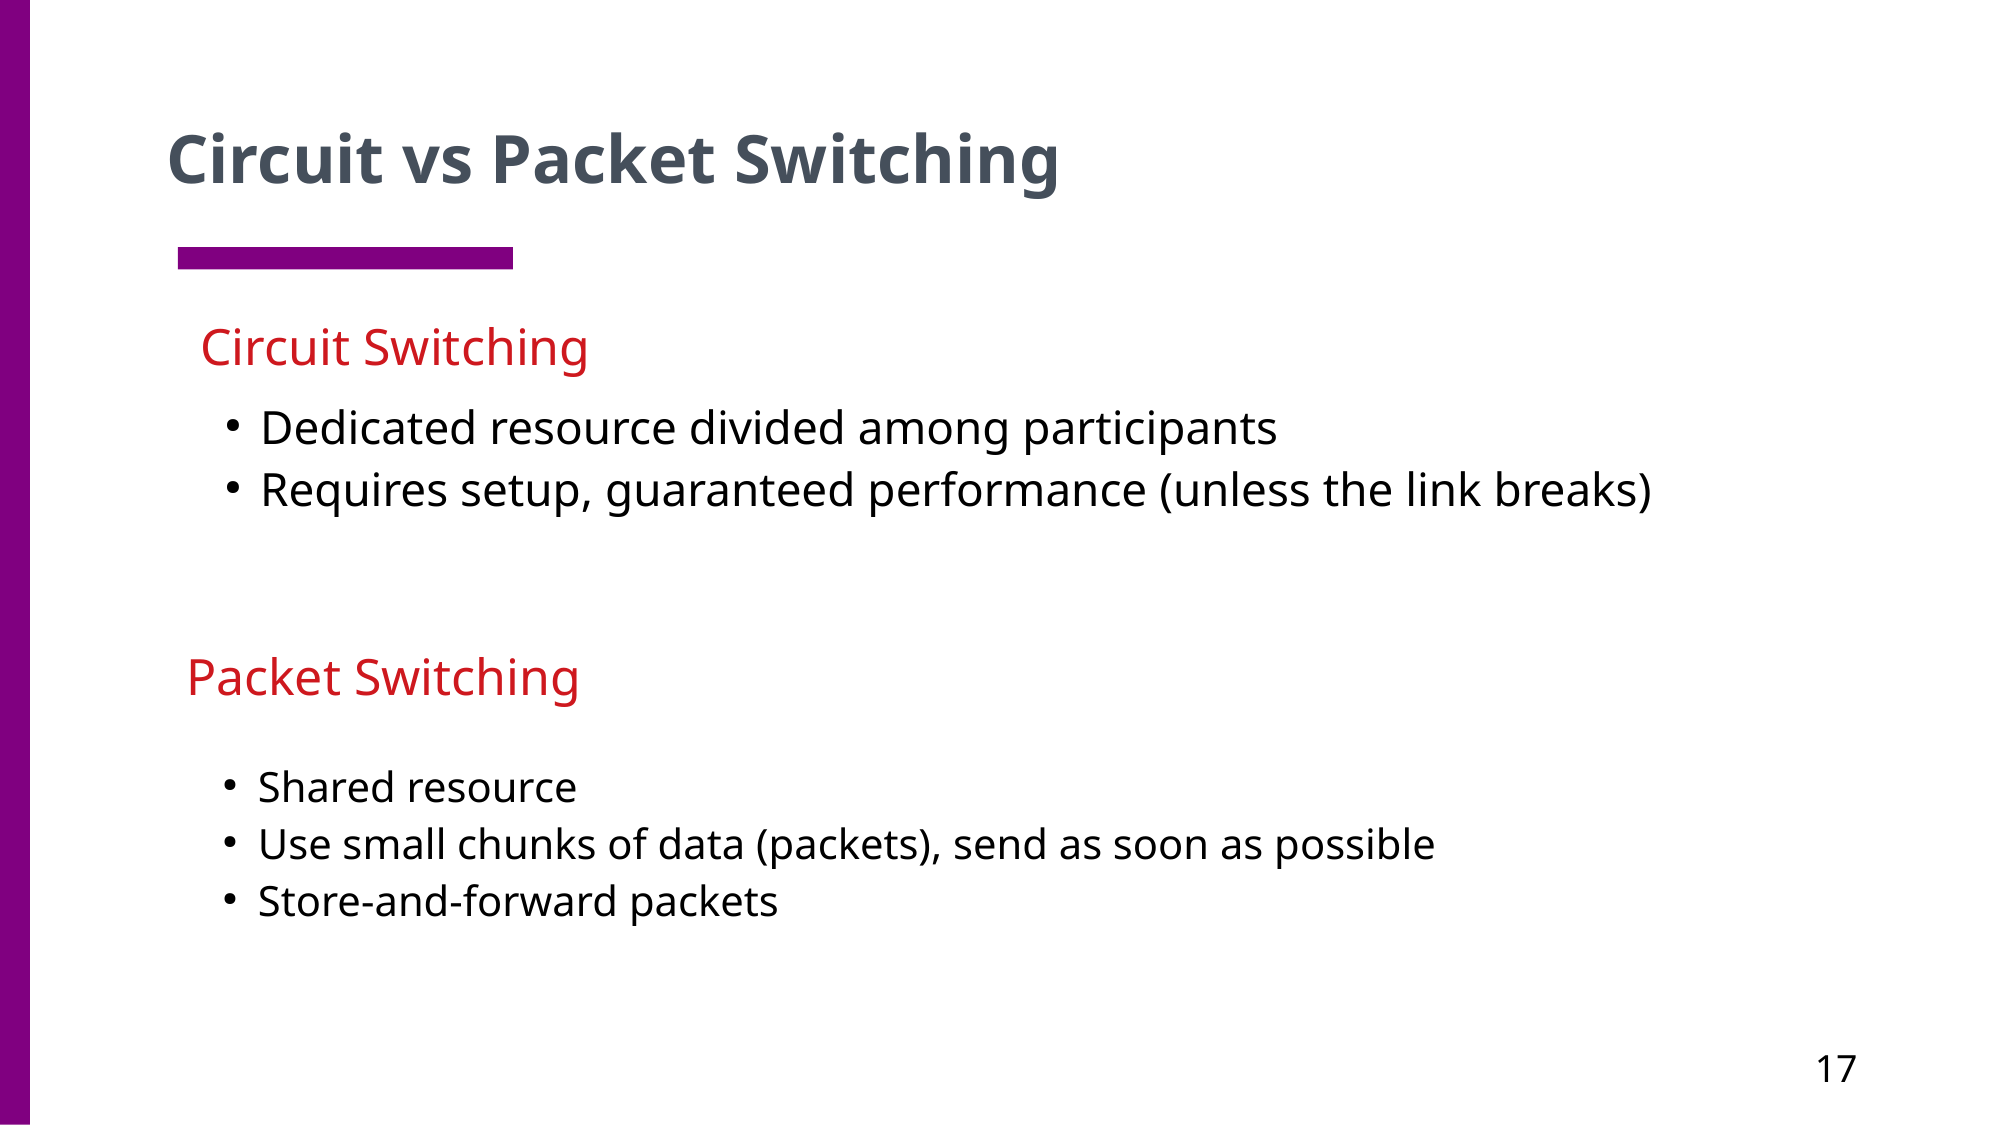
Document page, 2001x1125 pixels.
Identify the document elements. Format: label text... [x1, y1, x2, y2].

text_box Packet Switching [135, 634, 582, 710]
text_box Circuit vs Packet Switching [151, 0, 1849, 212]
text_box Shared resource Use small chunks of data (packets), send as soon as possible Store-and-forward packets [207, 750, 1550, 918]
text_box Circuit Switching [150, 304, 589, 380]
text_box Dedicated resource divided among participants Requires setup, guaranteed performance (unless the link breaks) [210, 387, 1768, 515]
